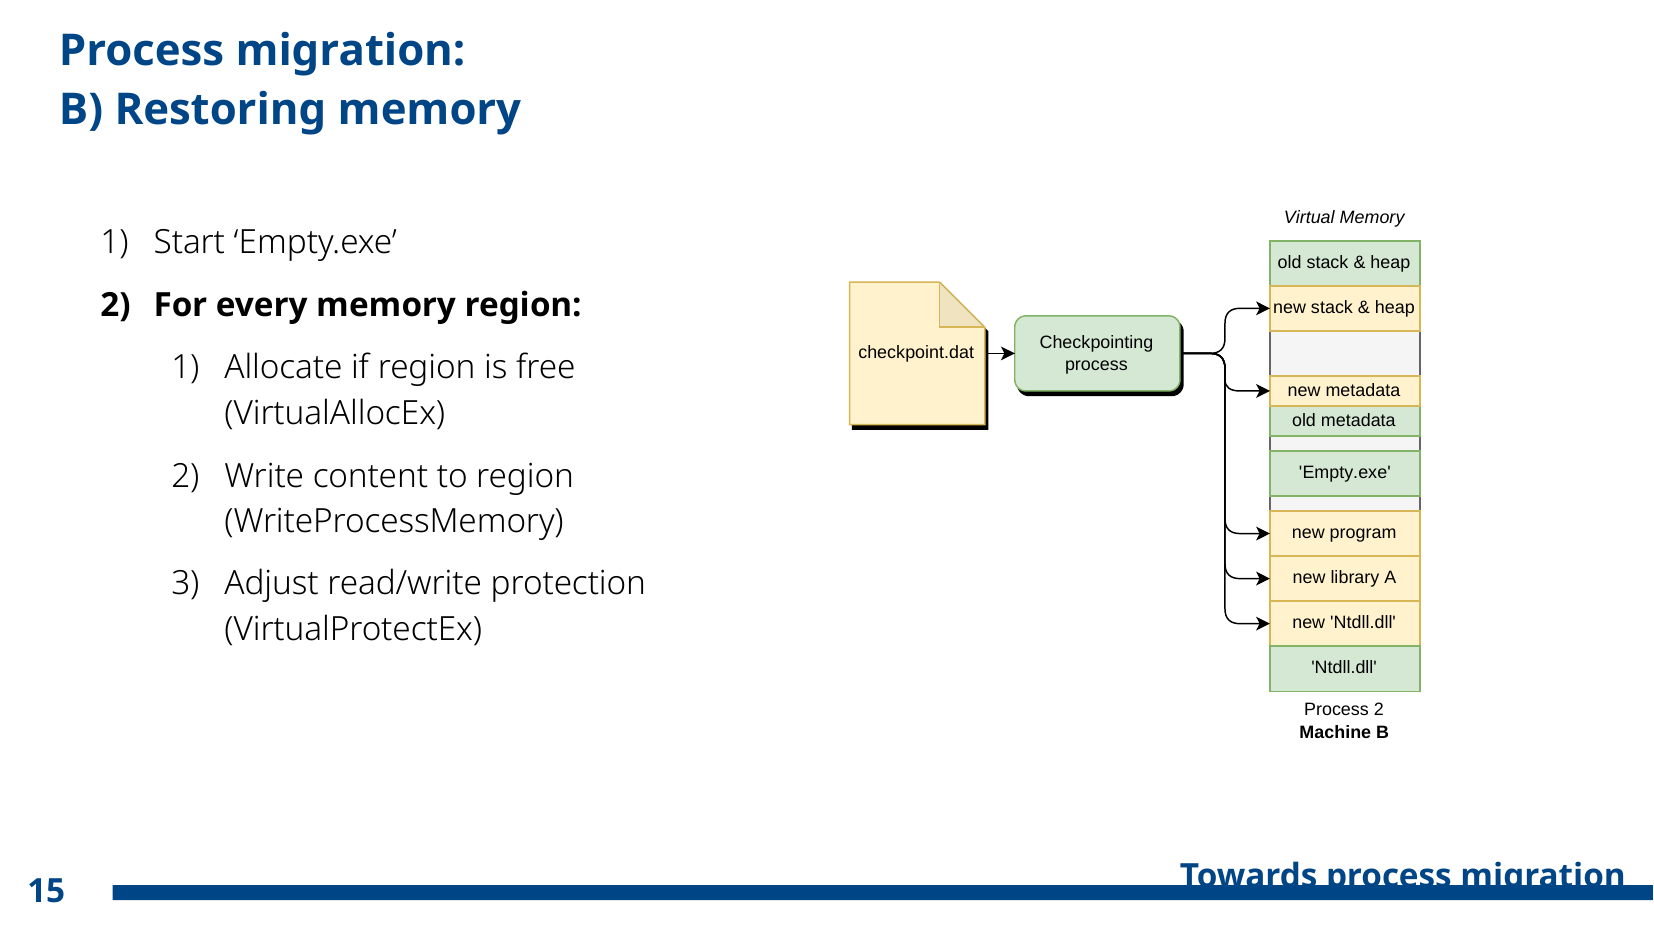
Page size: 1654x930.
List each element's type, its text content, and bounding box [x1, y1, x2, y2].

chart [847, 194, 1653, 786]
title Process migration: B) Restoring memory [58, 26, 1594, 138]
list Start ‘Empty.exe’ For every memory region: Allocate if region is free (VirtualAllocEx) Write content to region (WriteProcessMemory) Adjust read/write protection (VirtualProtectEx) [82, 217, 781, 757]
